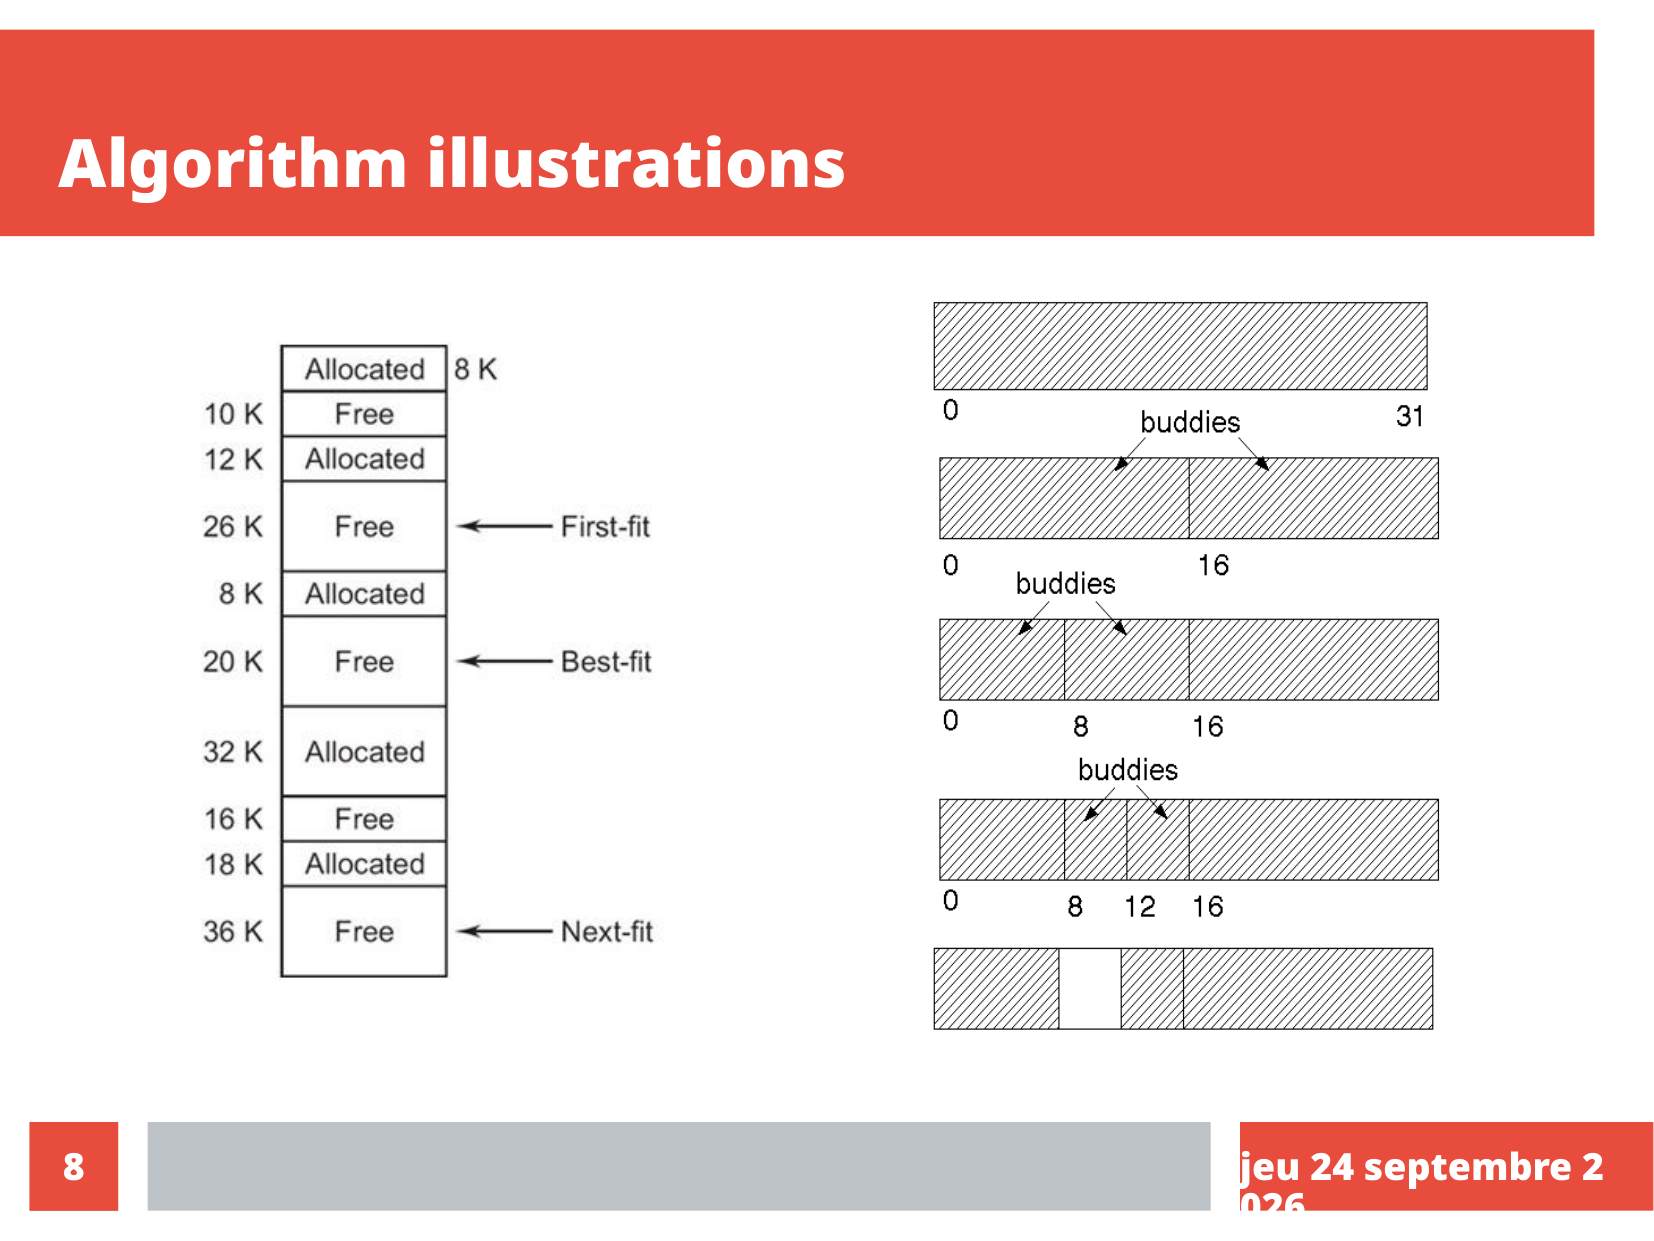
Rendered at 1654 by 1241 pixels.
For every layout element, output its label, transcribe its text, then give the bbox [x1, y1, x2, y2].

picture [927, 291, 1447, 1046]
picture [201, 342, 669, 981]
title Algorithm illustrations [59, 59, 1595, 207]
